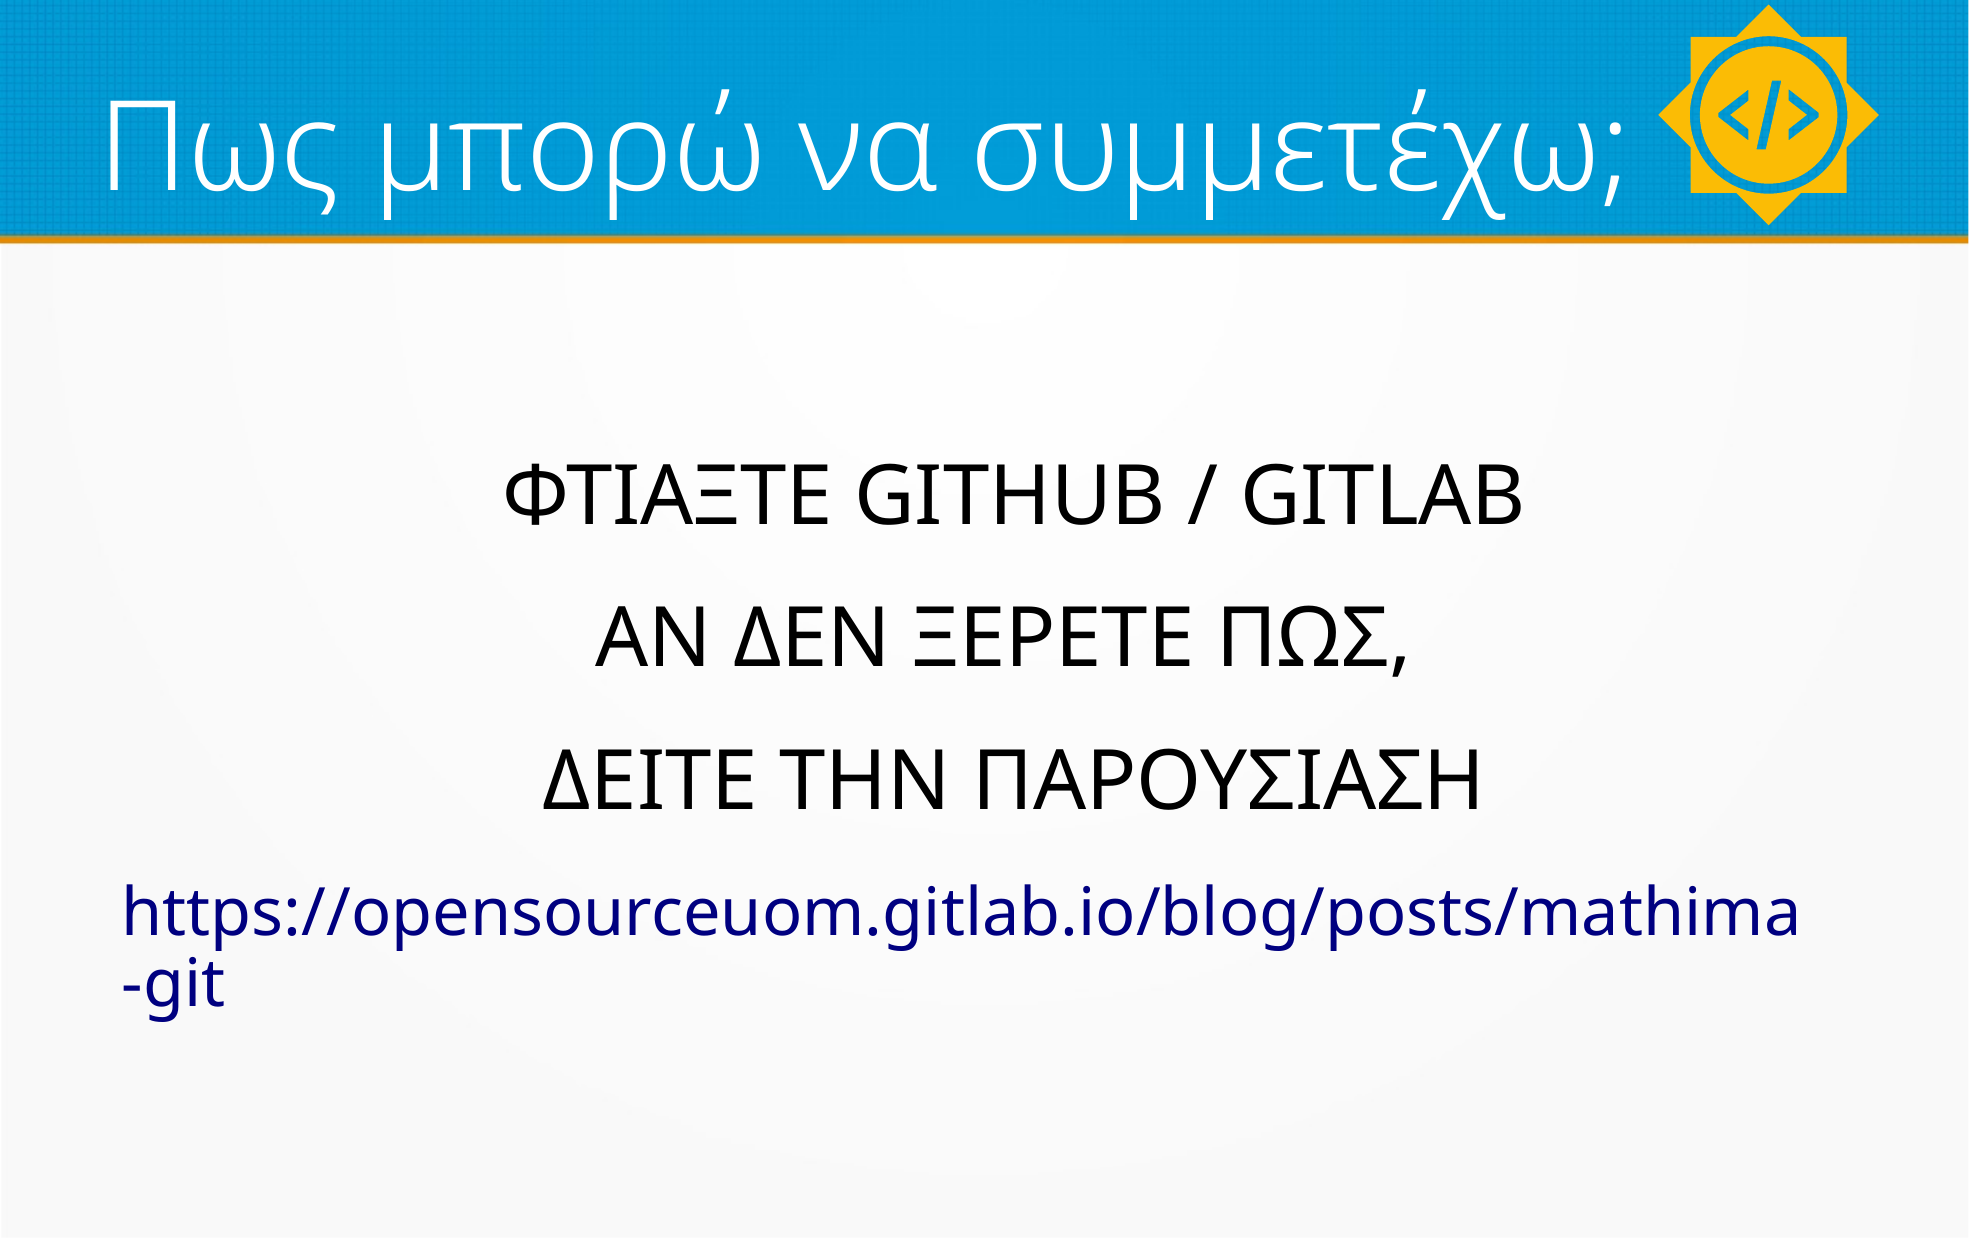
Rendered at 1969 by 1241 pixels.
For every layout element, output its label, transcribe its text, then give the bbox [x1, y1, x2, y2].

title Πως μπορώ να συμμετέχω; [98, 19, 1647, 227]
picture [1660, 6, 1877, 224]
list ΦΤΙΑΞΤΕ GITHUB / GITLAB ΑΝ ΔΕΝ ΞΕΡΕΤΕ ΠΩΣ, ΔΕΙΤΕ ΤΗΝ ΠΑΡΟΥΣΙΑΣΗ https://opensourceuom.gitlab.io/blog/posts/mathima-git [98, 315, 1861, 1081]
picture [0, 233, 1969, 1241]
